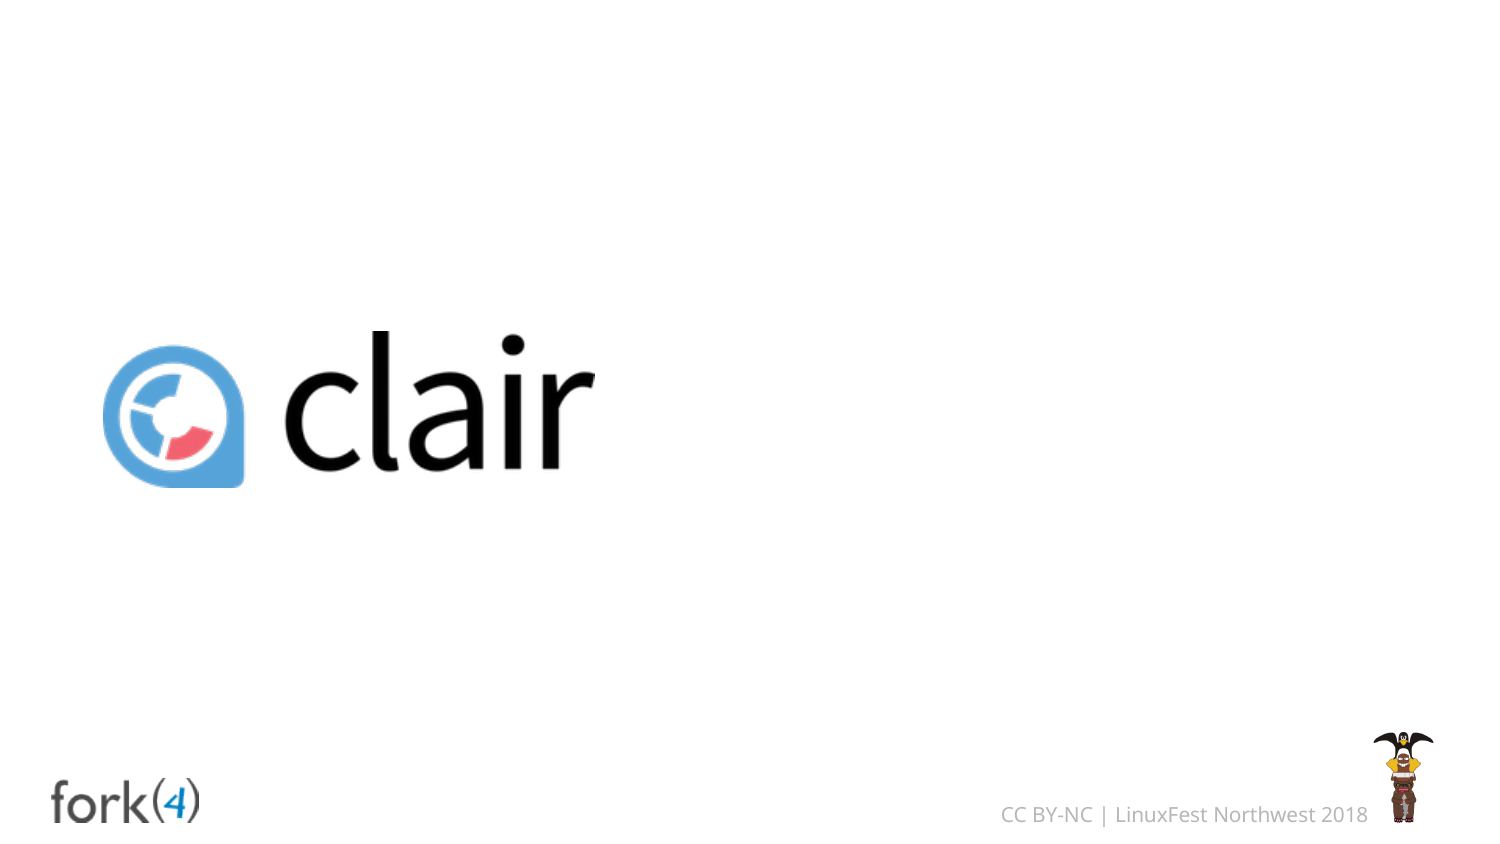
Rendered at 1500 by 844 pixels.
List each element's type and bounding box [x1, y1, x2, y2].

picture [51, 778, 199, 823]
picture [103, 331, 595, 488]
picture [1358, 732, 1449, 823]
